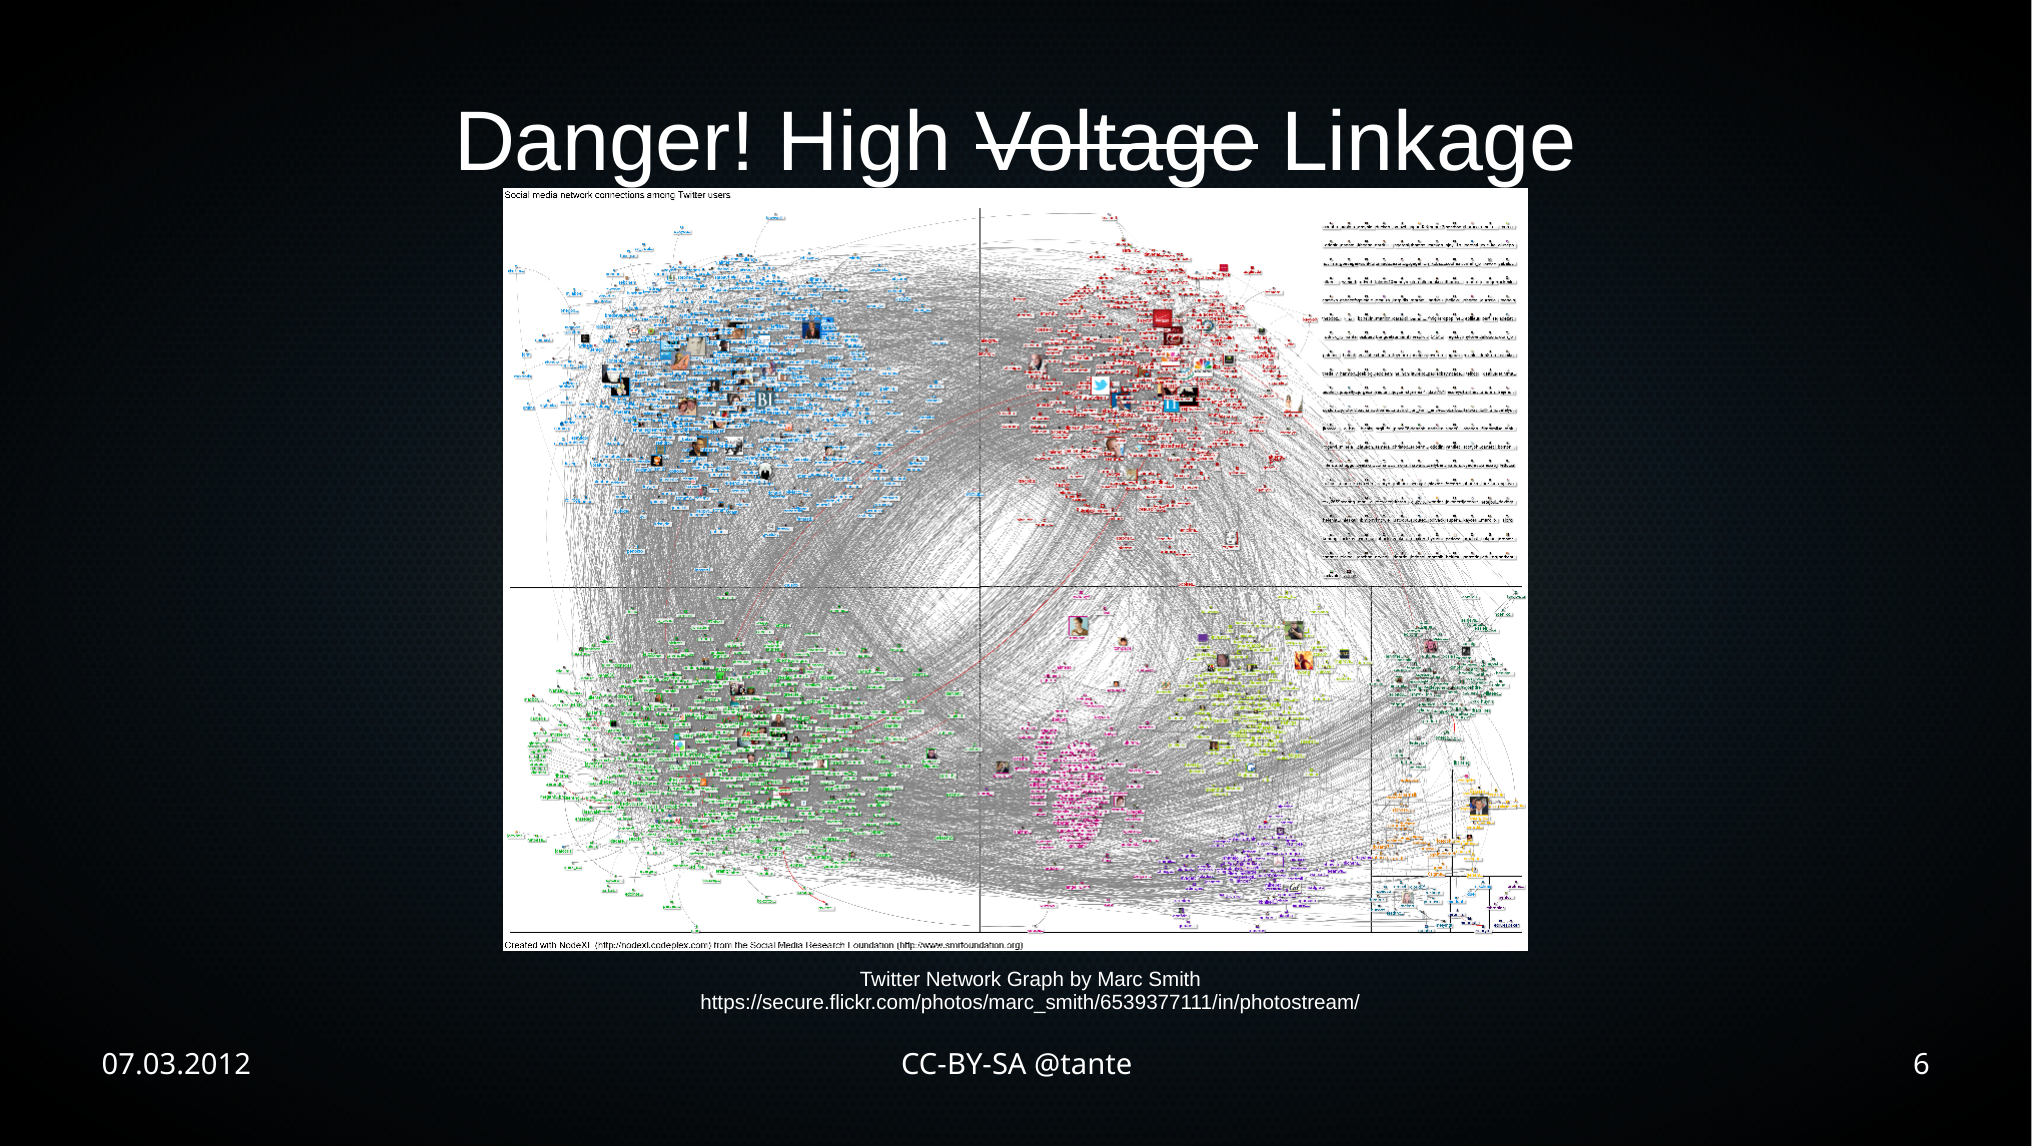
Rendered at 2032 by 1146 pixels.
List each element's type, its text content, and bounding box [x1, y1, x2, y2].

list Twitter Network Graph by Marc Smith https://secure.flickr.com/photos/marc_smith/6539377111/in/photostream/ [101, 268, 1890, 1025]
title Danger! High Voltage Linkage [101, 45, 1930, 237]
picture [0, 0, 2032, 1146]
